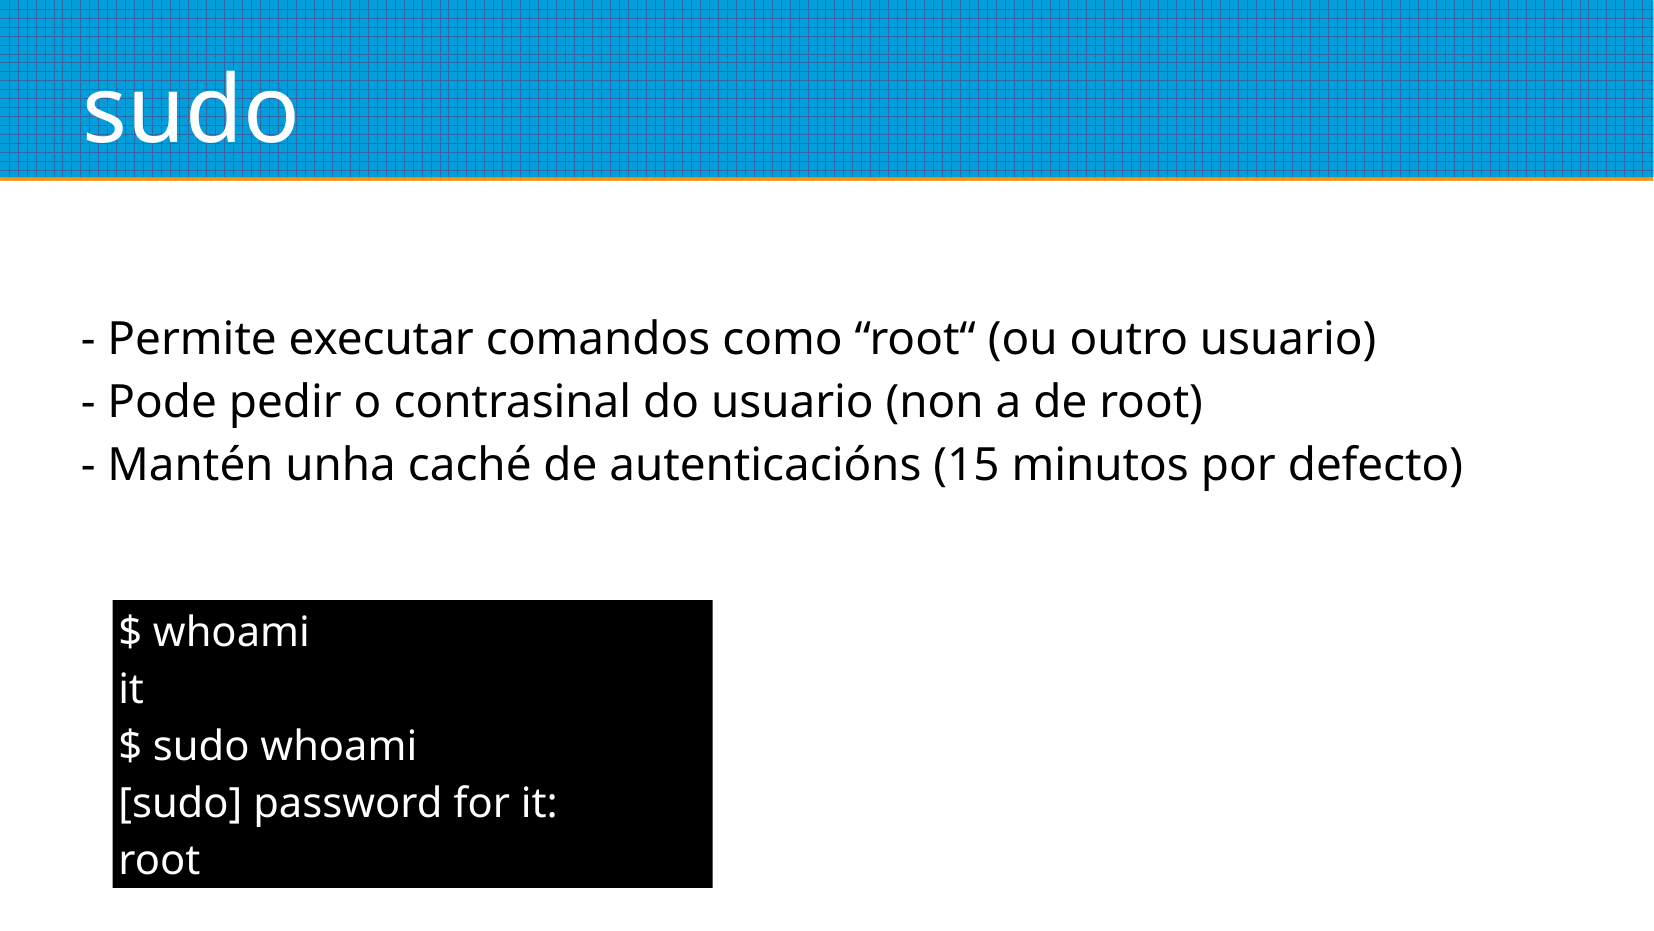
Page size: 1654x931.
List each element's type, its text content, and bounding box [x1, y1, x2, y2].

text_box - Permite executar comandos como “root“ (ou outro usuario) - Pode pedir o contrasinal do usuario (non a de root) - Mantén unha caché de autenticacións (15 minutos por defecto) [75, 268, 1501, 531]
title sudo [82, 14, 1571, 171]
text_box $ whoami it $ sudo whoami [sudo] password for it: root [112, 600, 713, 888]
